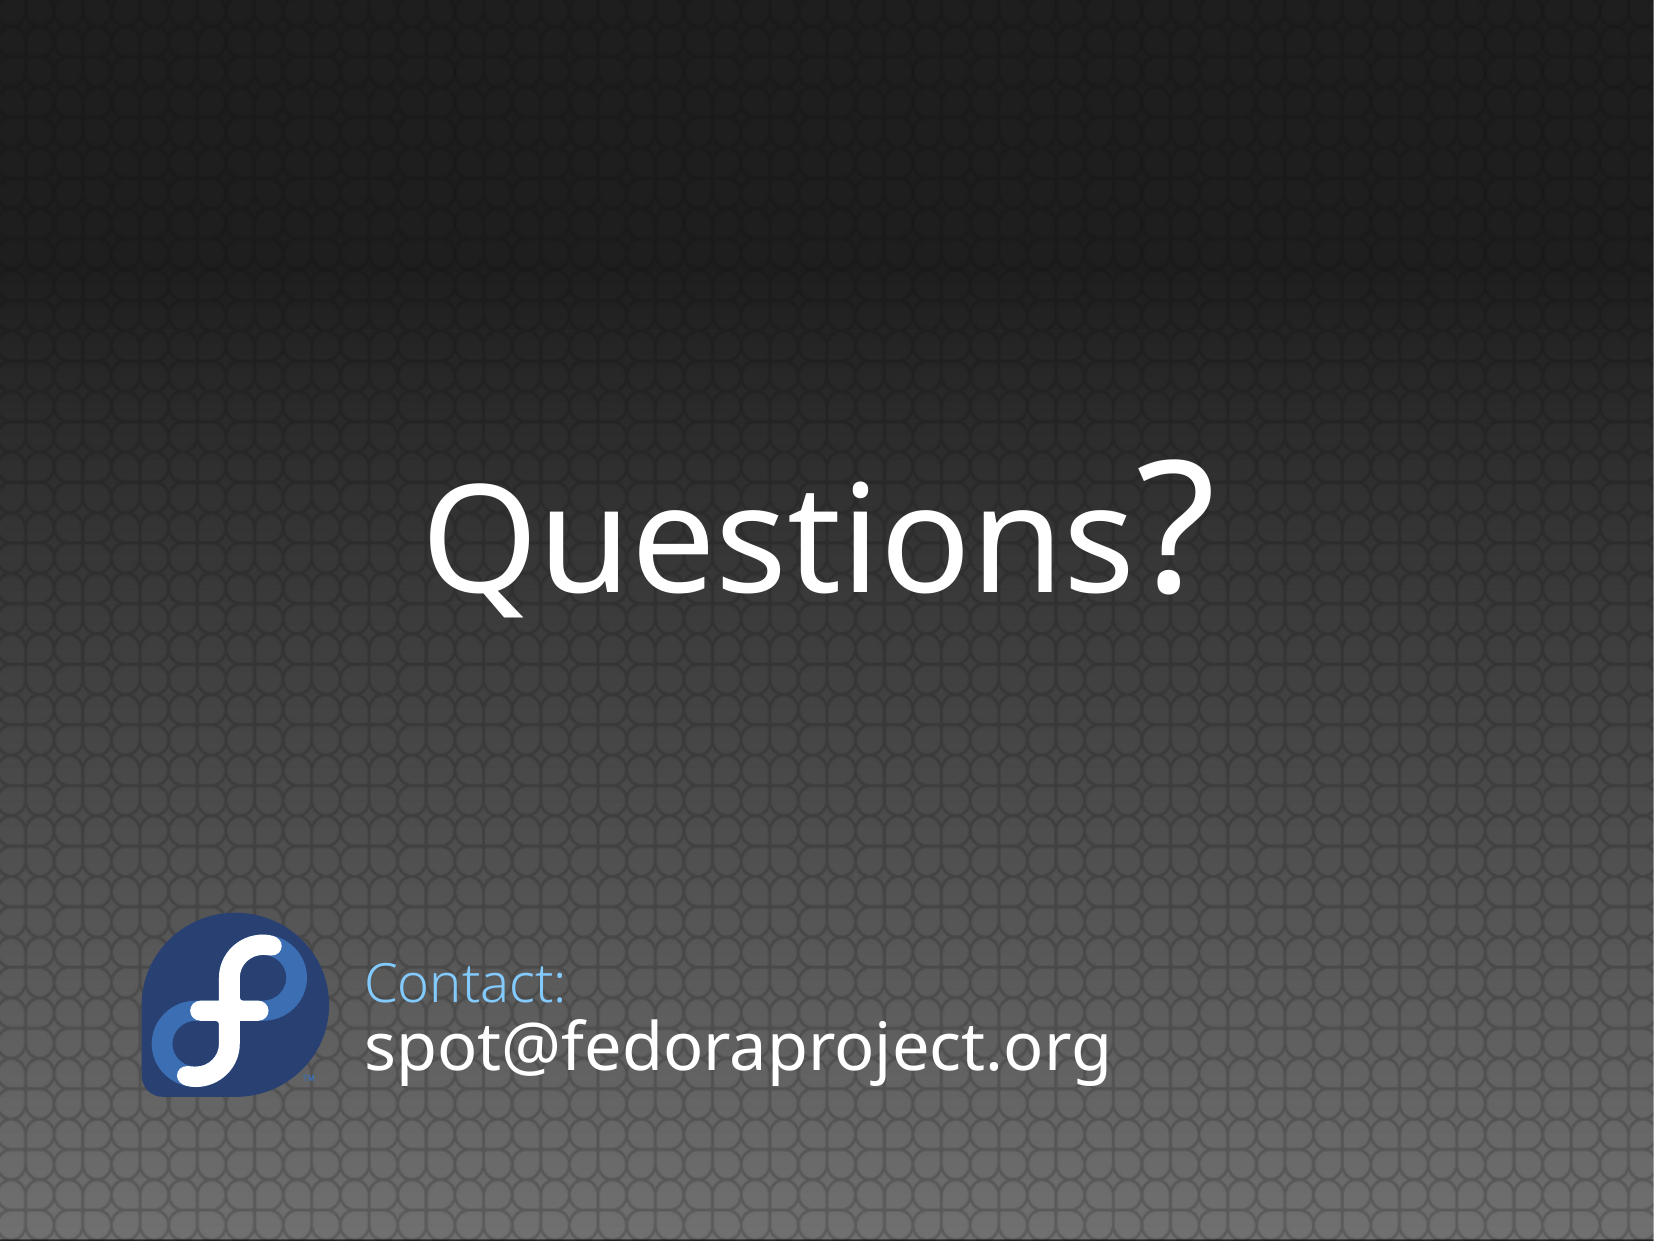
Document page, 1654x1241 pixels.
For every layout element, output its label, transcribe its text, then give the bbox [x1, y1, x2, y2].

text_box spot@fedoraproject.org [349, 992, 1455, 1082]
text_box Contact: [349, 937, 703, 1013]
picture [0, 0, 1654, 1241]
title Questions? [30, 418, 1606, 624]
